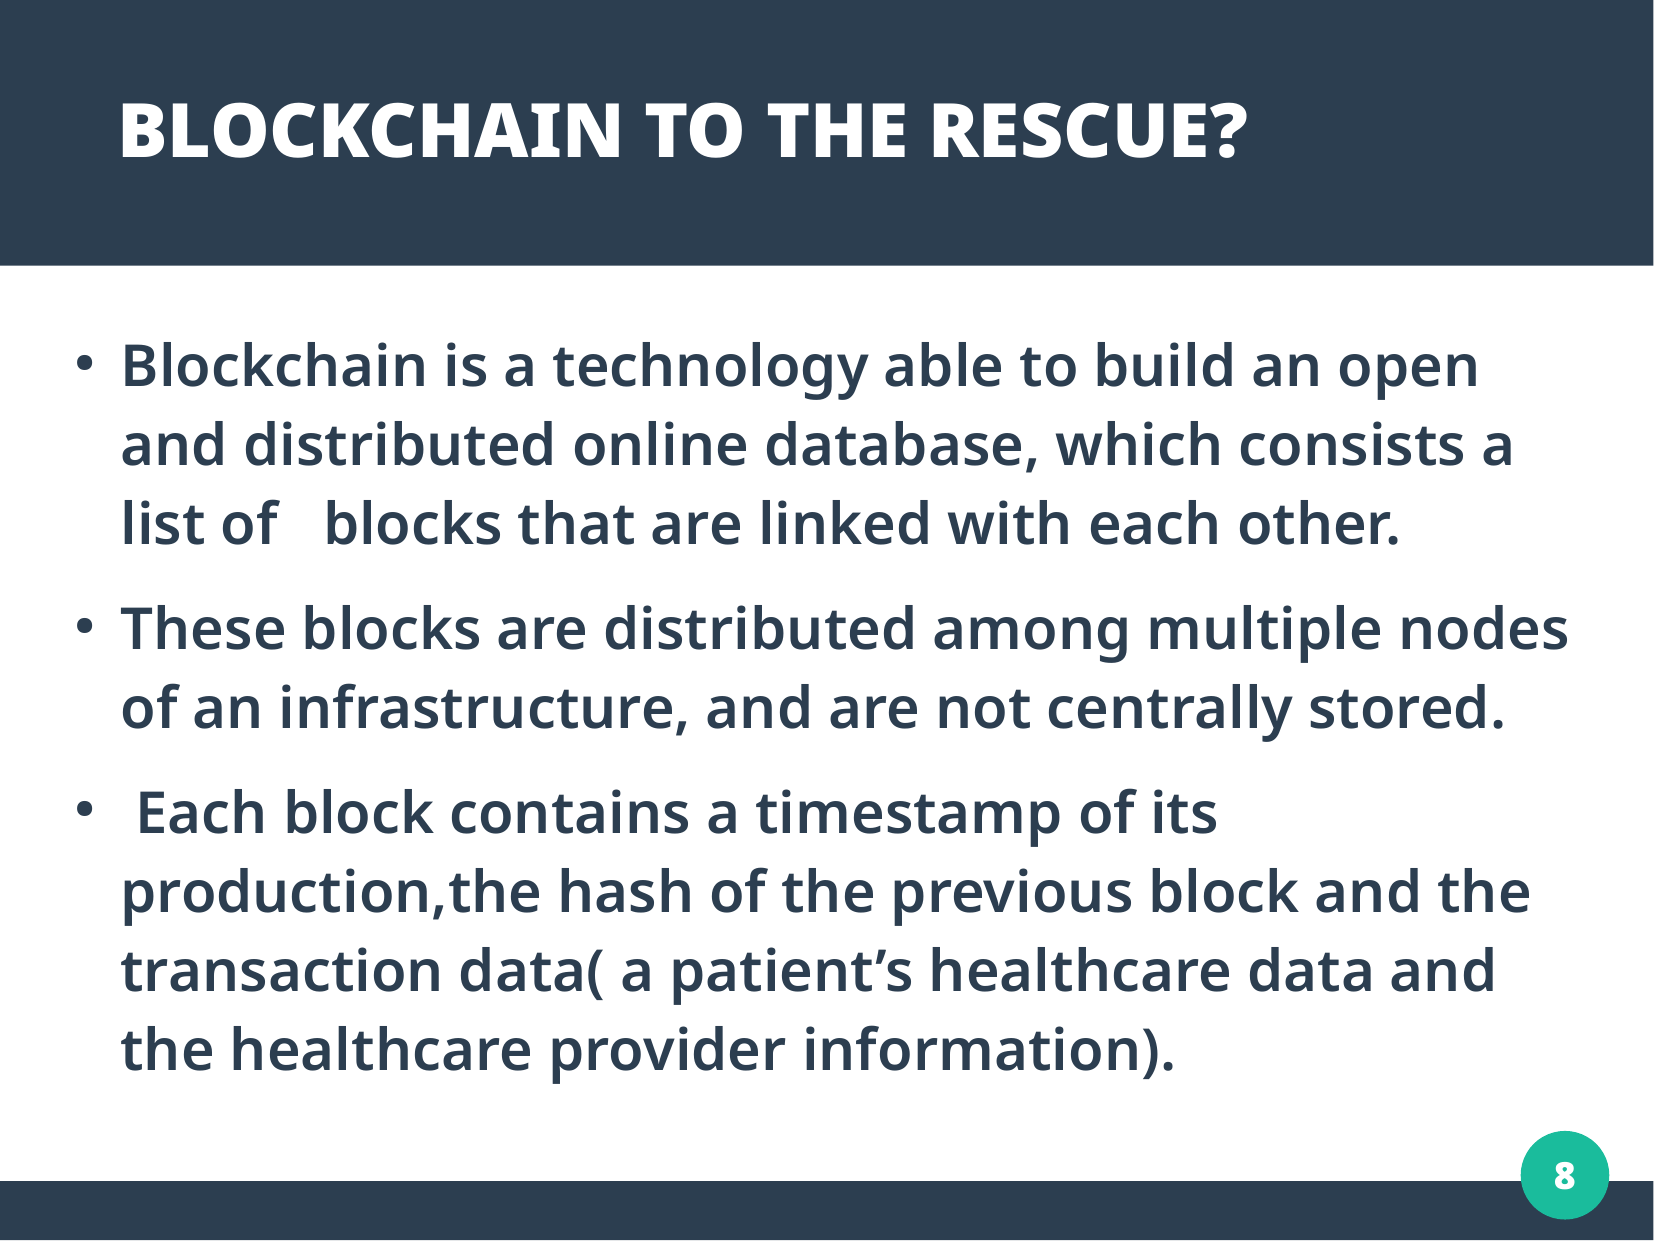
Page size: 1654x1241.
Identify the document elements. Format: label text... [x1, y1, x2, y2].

list Blockchain is a technology able to build an open and distributed online database, which consists a list of blocks that are linked with each other. These blocks are distributed among multiple nodes of an infrastructure, and are not centrally stored. Each block contains a timestamp of its production,the hash of the previous block and the transaction data( a patient’s healthcare data and the healthcare provider information). [59, 324, 1595, 1152]
title BLOCKCHAIN TO THE RESCUE? [59, 49, 1595, 207]
